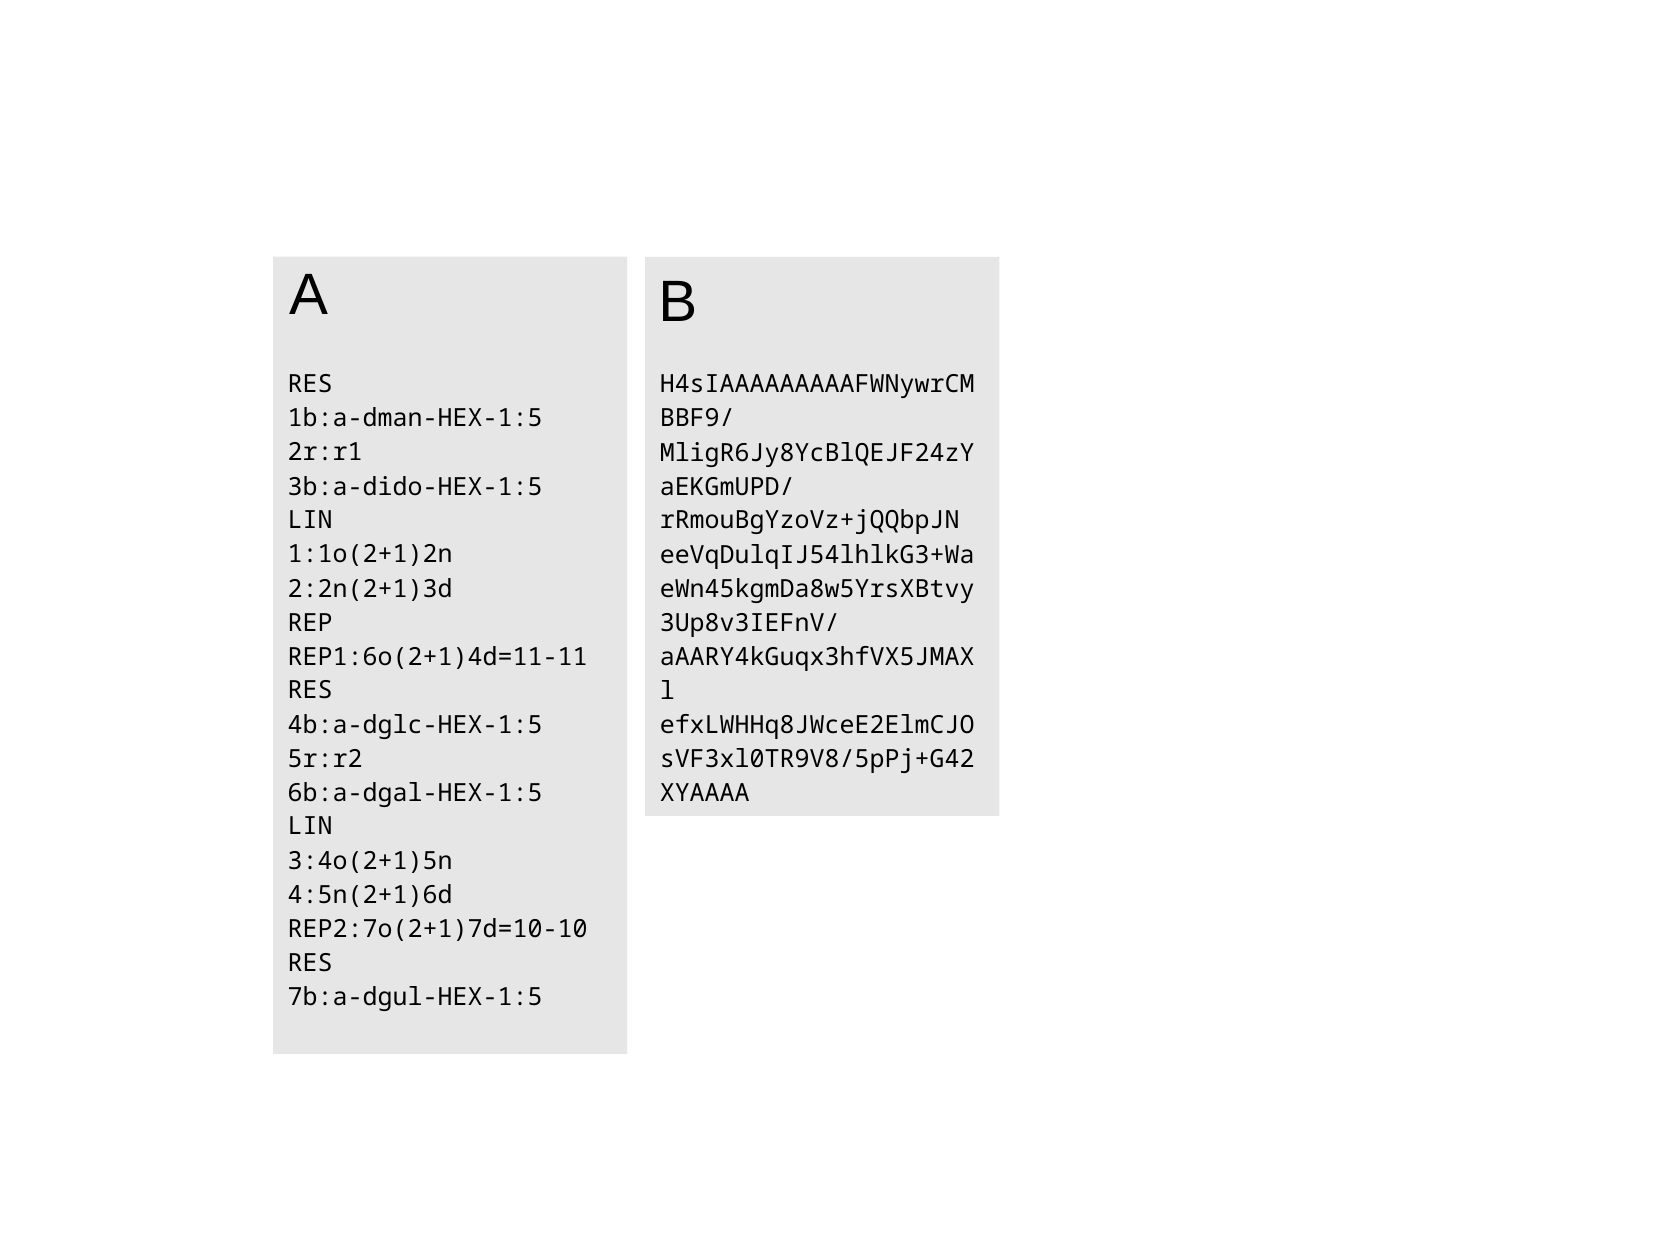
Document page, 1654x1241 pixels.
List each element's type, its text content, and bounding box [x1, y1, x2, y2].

text_box RES 1b:a-dman-HEX-1:5 2r:r1 3b:a-dido-HEX-1:5 LIN 1:1o(2+1)2n 2:2n(2+1)3d REP REP1:6o(2+1)4d=11-11 RES 4b:a-dglc-HEX-1:5 5r:r2 6b:a-dgal-HEX-1:5 LIN 3:4o(2+1)5n 4:5n(2+1)6d REP2:7o(2+1)7d=10-10 RES 7b:a-dgul-HEX-1:5 [273, 256, 628, 921]
text_box H4sIAAAAAAAAAFWNywrCMBBF9/MligR6Jy8YcBlQEJF24zYaEKGmUPD/rRmouBgYzoVz+jQQbpJN eeVqDulqIJ54lhlkG3+WaeWn45kgmDa8w5YrsXBtvy3Up8v3IEFnV/aAARY4kGuqx3hfVX5JMAXl efxLWHHq8JWceE2ElmCJOsVF3xl0TR9V8/5pPj+G42XYAAAA [645, 256, 1000, 667]
text_box A [274, 254, 343, 384]
text_box B [643, 261, 712, 391]
